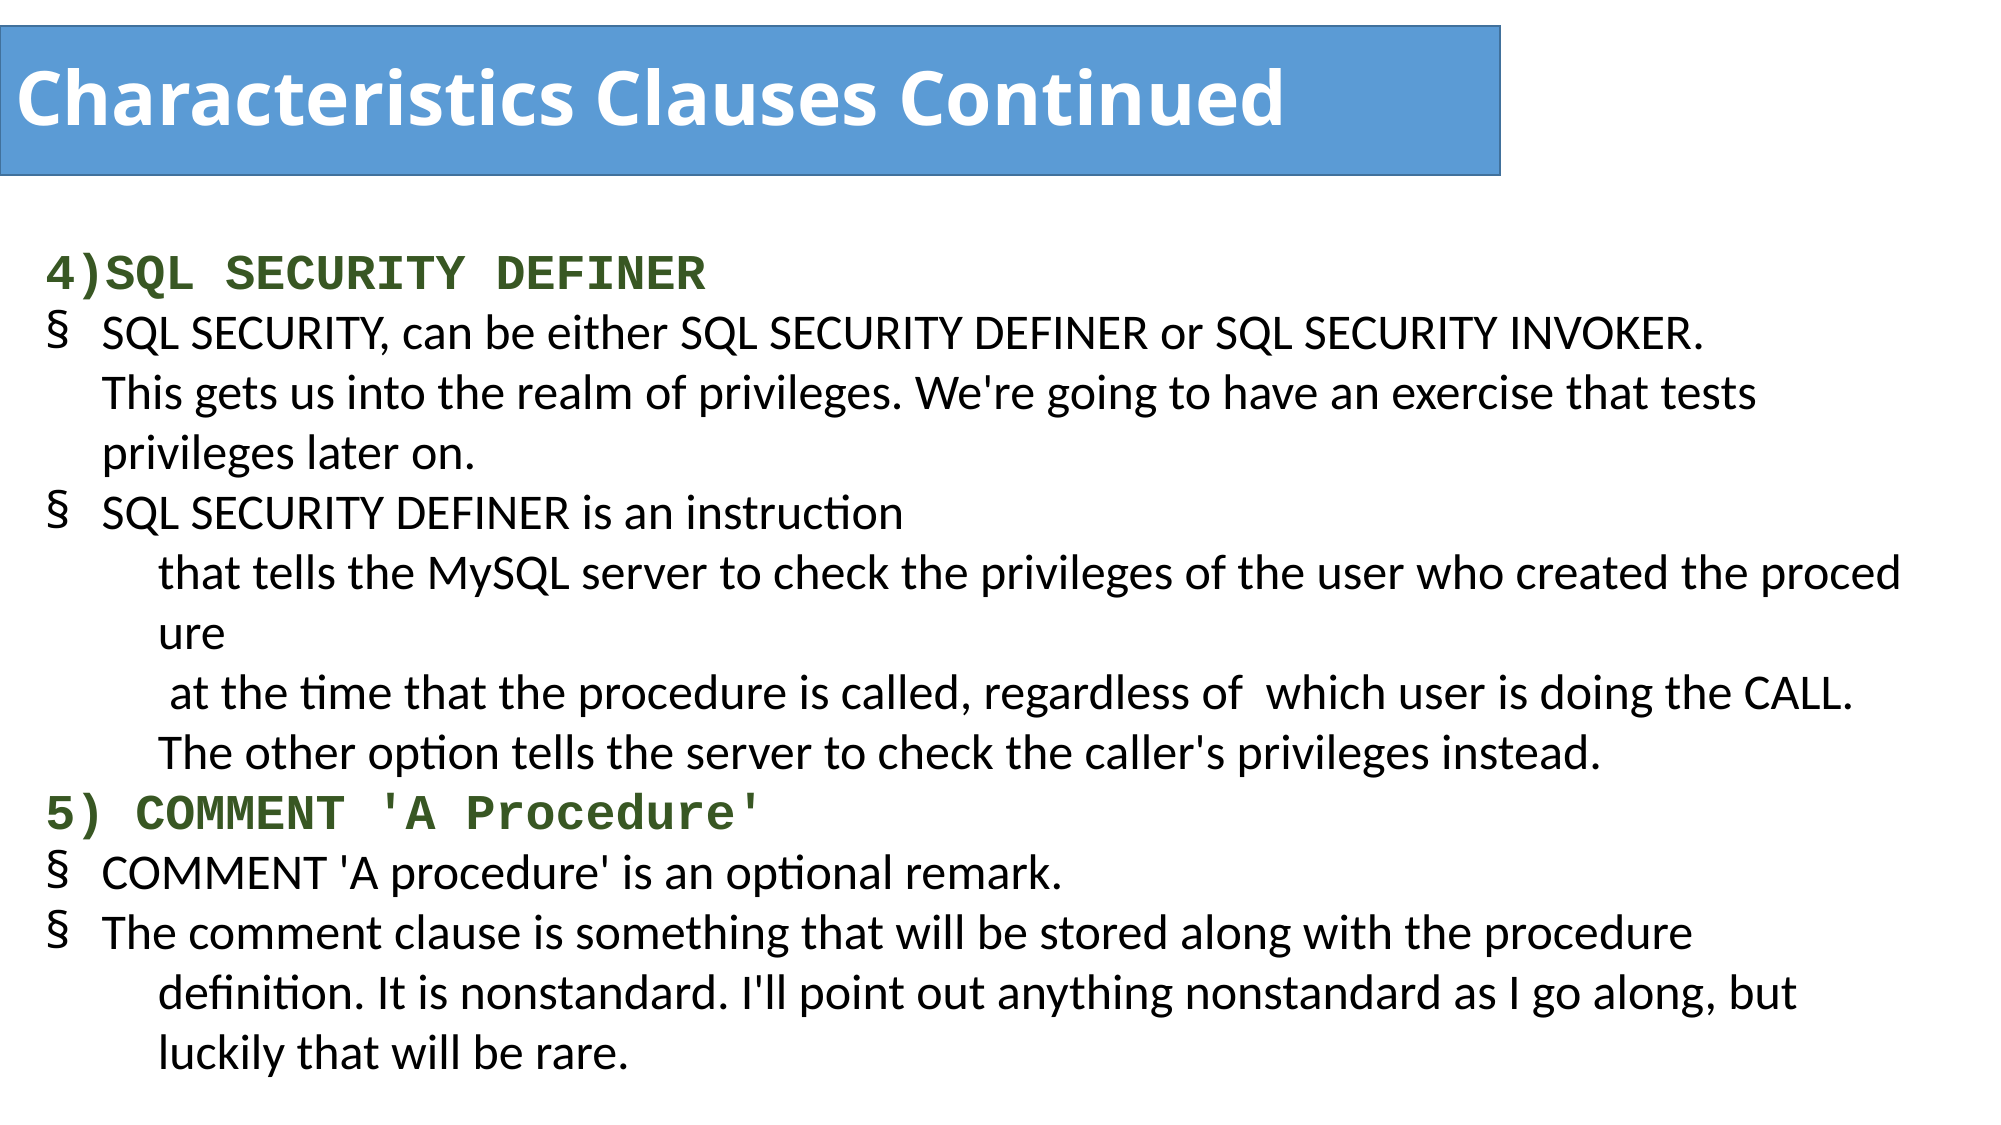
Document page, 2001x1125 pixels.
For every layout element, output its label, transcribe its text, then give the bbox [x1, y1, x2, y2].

title Characteristics Clauses Continued [0, 26, 1501, 176]
text_box 4)SQL SECURITY DEFINER SQL SECURITY, can be either SQL SECURITY DEFINER or SQL SECURITY INVOKER. This gets us into the realm of privileges. We're going to have an exercise that tests privileges later on. SQL SECURITY DEFINER is an instruction that tells the MySQL server to check the privileges of the user who created the procedure ­­ at the time that the procedure is called, regardless of which user is doing the CALL. The other option tells the server to check the caller's privileges instead. 5) COMMENT 'A Procedure' COMMENT 'A procedure' is an optional remark. The comment clause is something that will be stored along with the procedure definition. It is non­standard. I'll point out anything non­standard as I go along, but luckily that will be rare. [30, 232, 1920, 1125]
